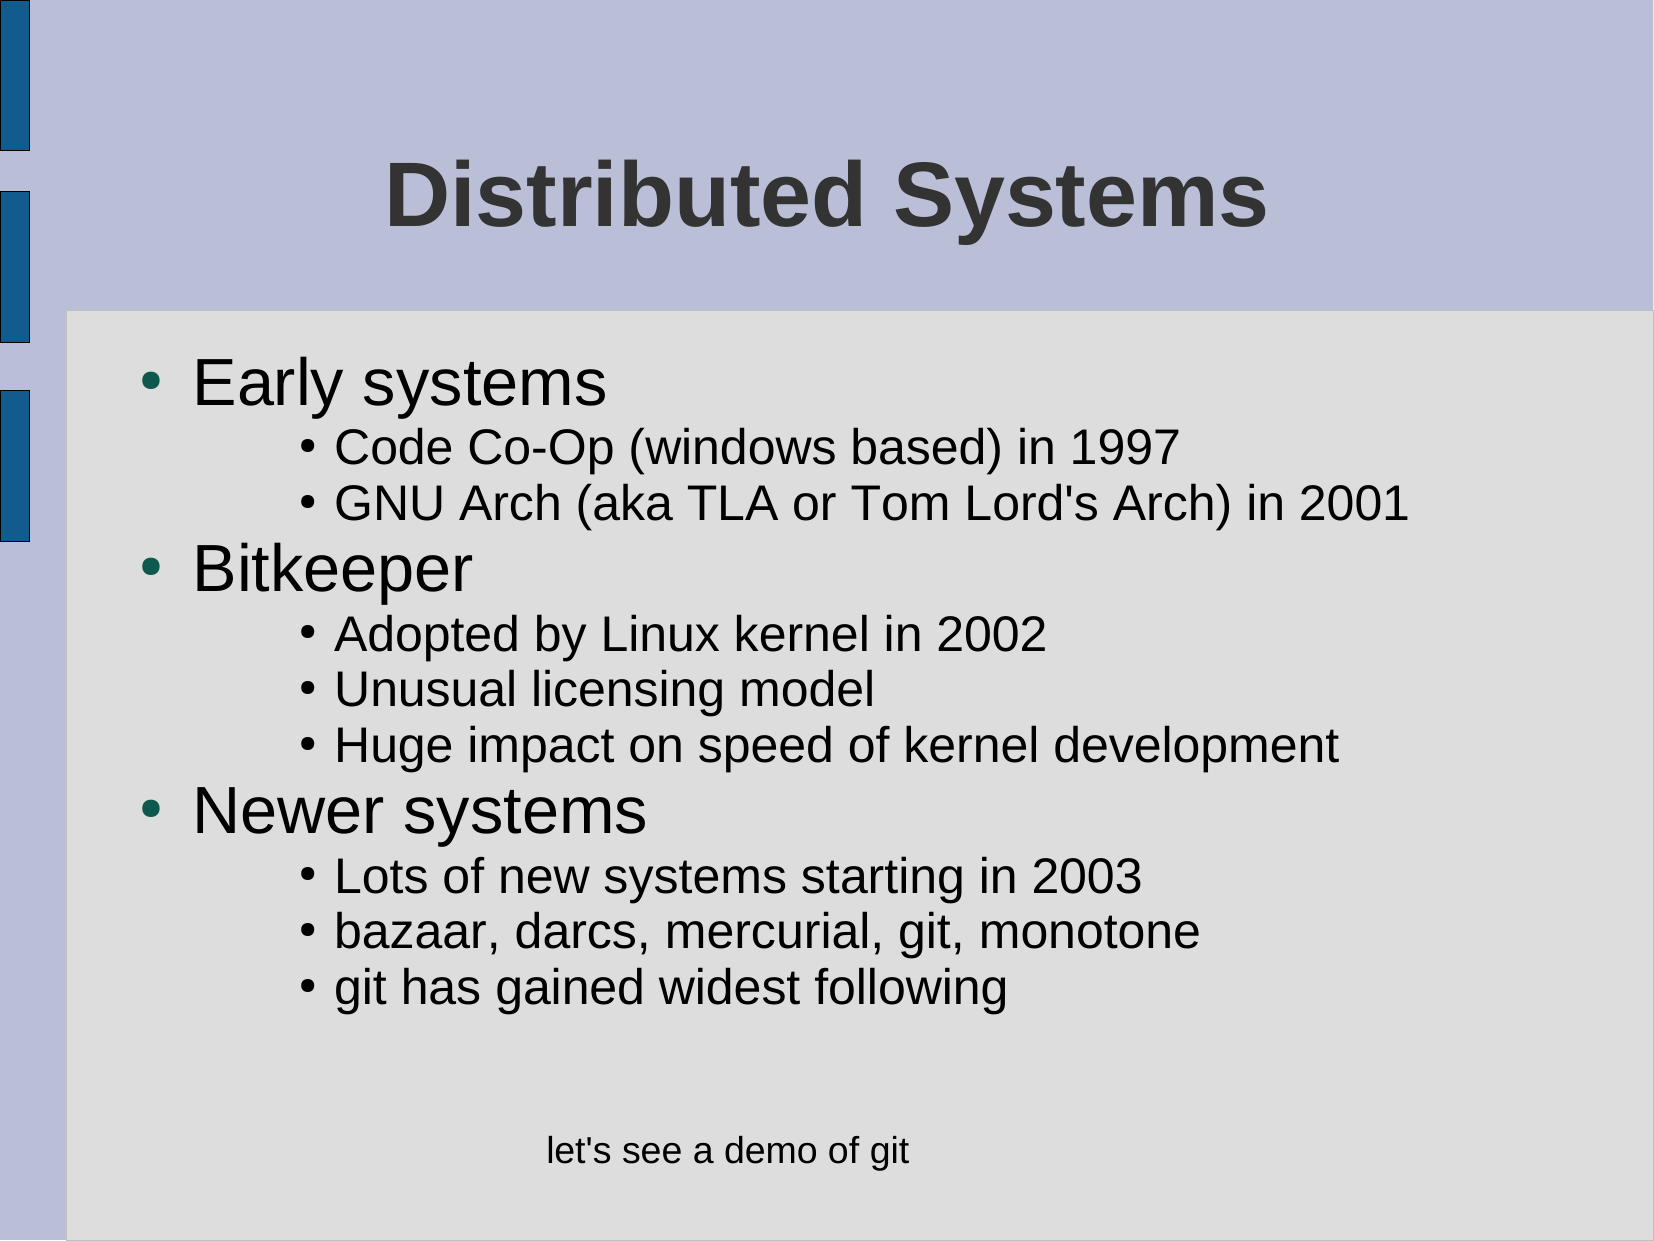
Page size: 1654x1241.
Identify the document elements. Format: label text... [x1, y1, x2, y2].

text_box let's see a demo of git [531, 1122, 953, 1179]
title Distributed Systems [121, 98, 1534, 291]
list Early systems Code Co-Op (windows based) in 1997 GNU Arch (aka TLA or Tom Lord's Arch) in 2001 Bitkeeper Adopted by Linux kernel in 2002 Unusual licensing model Huge impact on speed of kernel development Newer systems Lots of new systems starting in 2003 bazaar, darcs, mercurial, git, monotone git has gained widest following [121, 344, 1534, 1112]
